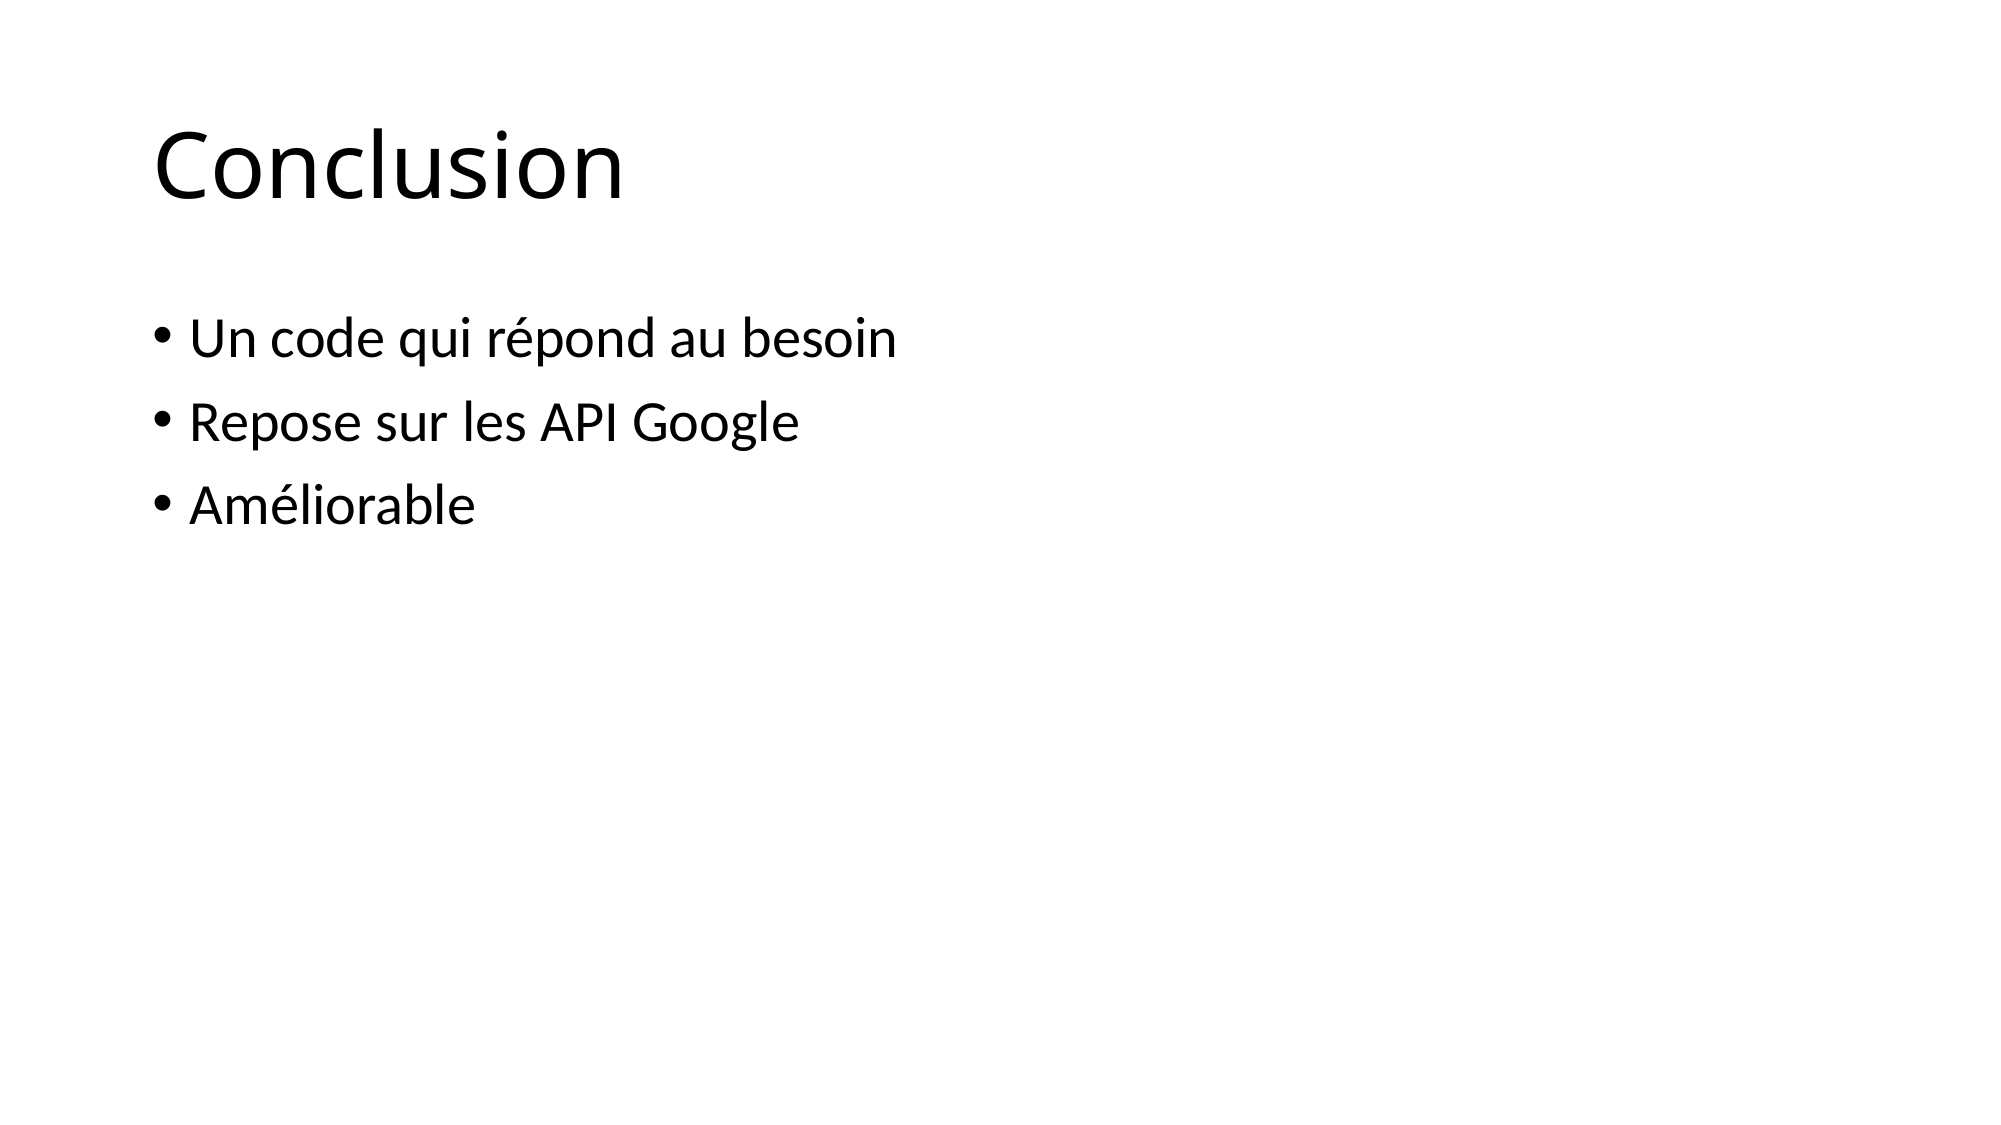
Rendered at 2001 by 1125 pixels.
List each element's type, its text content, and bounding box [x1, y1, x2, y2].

list Un code qui répond au besoin Repose sur les API Google Améliorable [137, 299, 1863, 1014]
title Conclusion [137, 59, 1863, 278]
